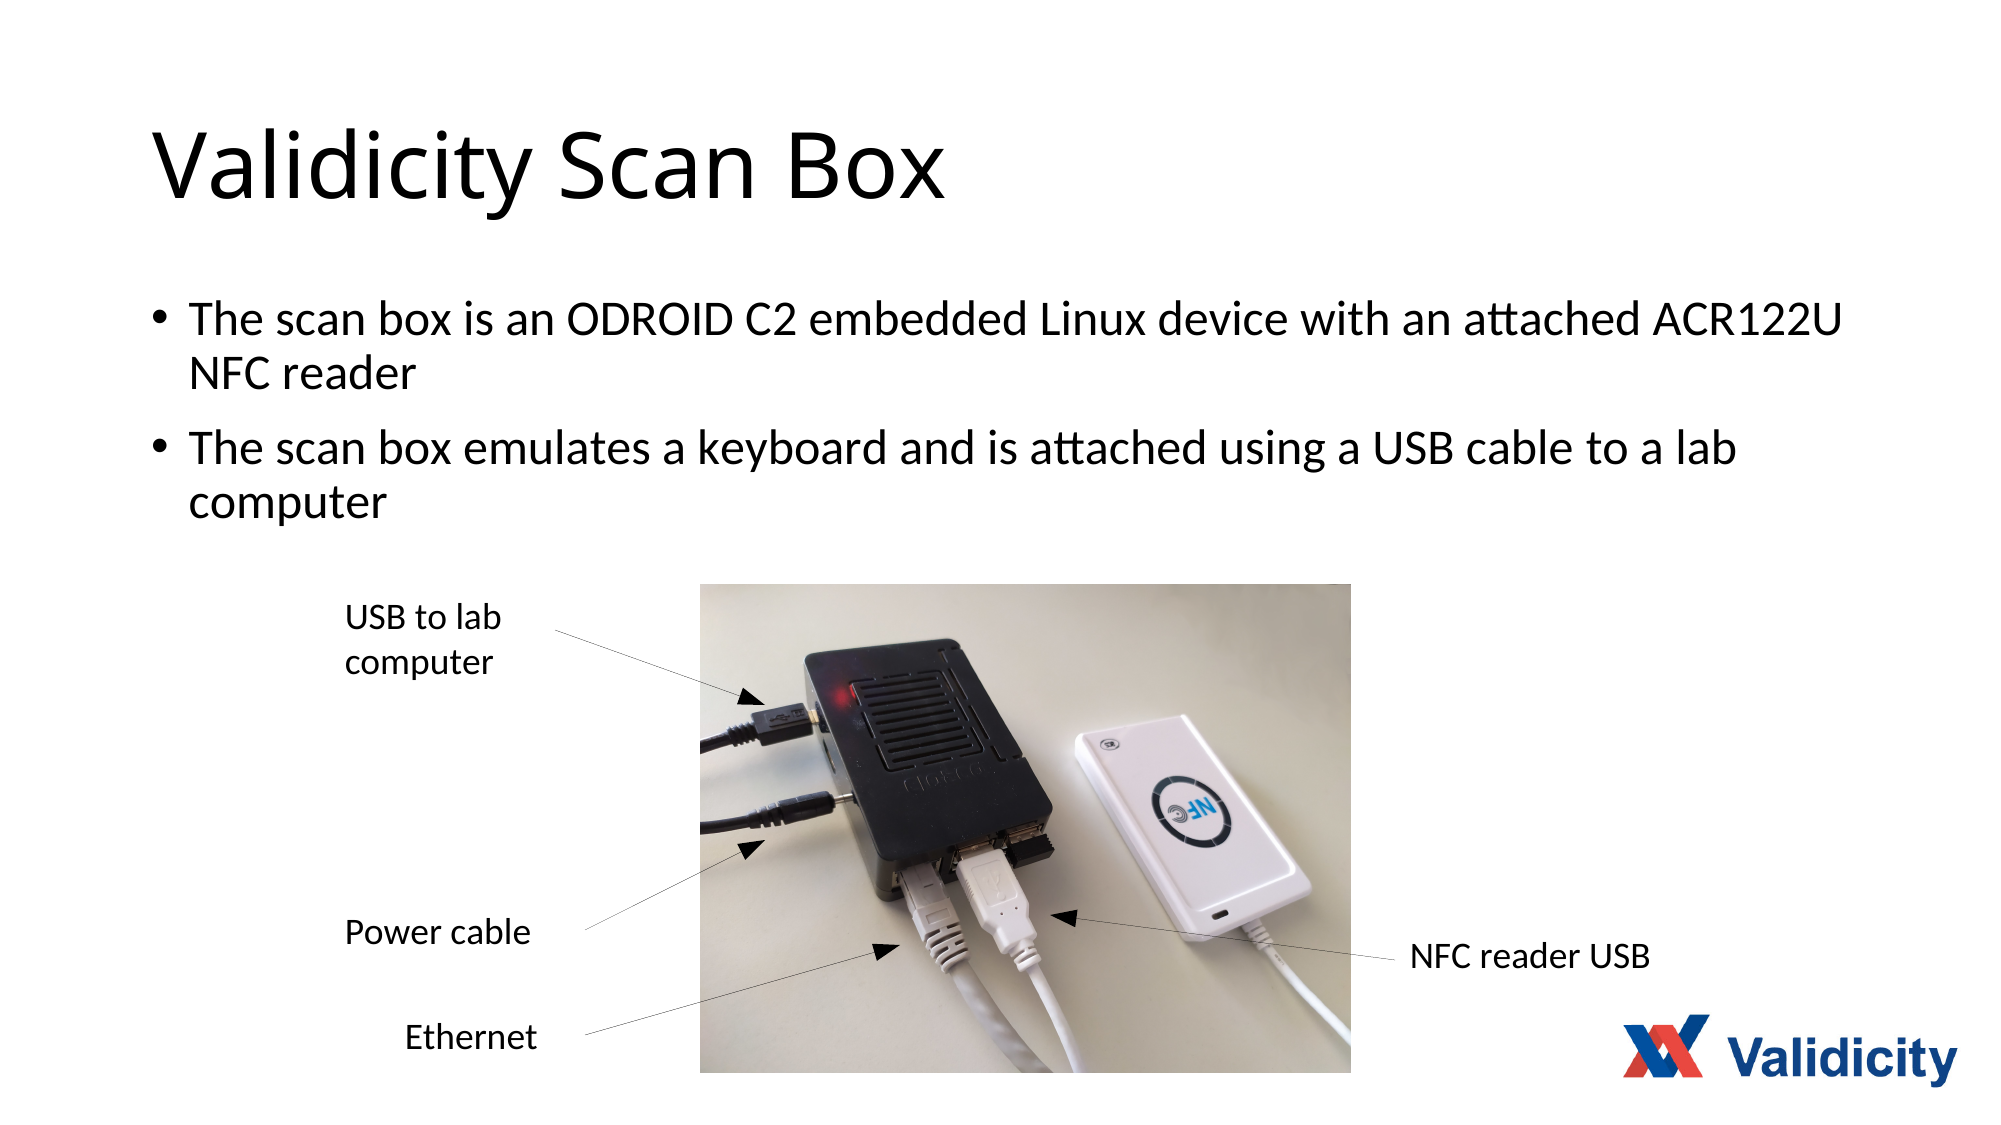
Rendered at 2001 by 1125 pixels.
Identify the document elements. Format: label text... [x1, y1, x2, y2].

text_box USB to lab computer [330, 585, 601, 706]
text_box NFC reader USB [1395, 923, 1801, 999]
list The scan box is an ODROID C2 embedded Linux device with an attached ACR122U NFC reader The scan box emulates a keyboard and is attached using a USB cable to a lab computer [136, 285, 1862, 999]
title Validicity Scan Box [137, 59, 1863, 278]
text_box Ethernet [390, 1005, 631, 1081]
text_box Power cable [330, 900, 601, 976]
picture [700, 584, 1351, 1073]
picture [1574, 976, 1999, 1125]
